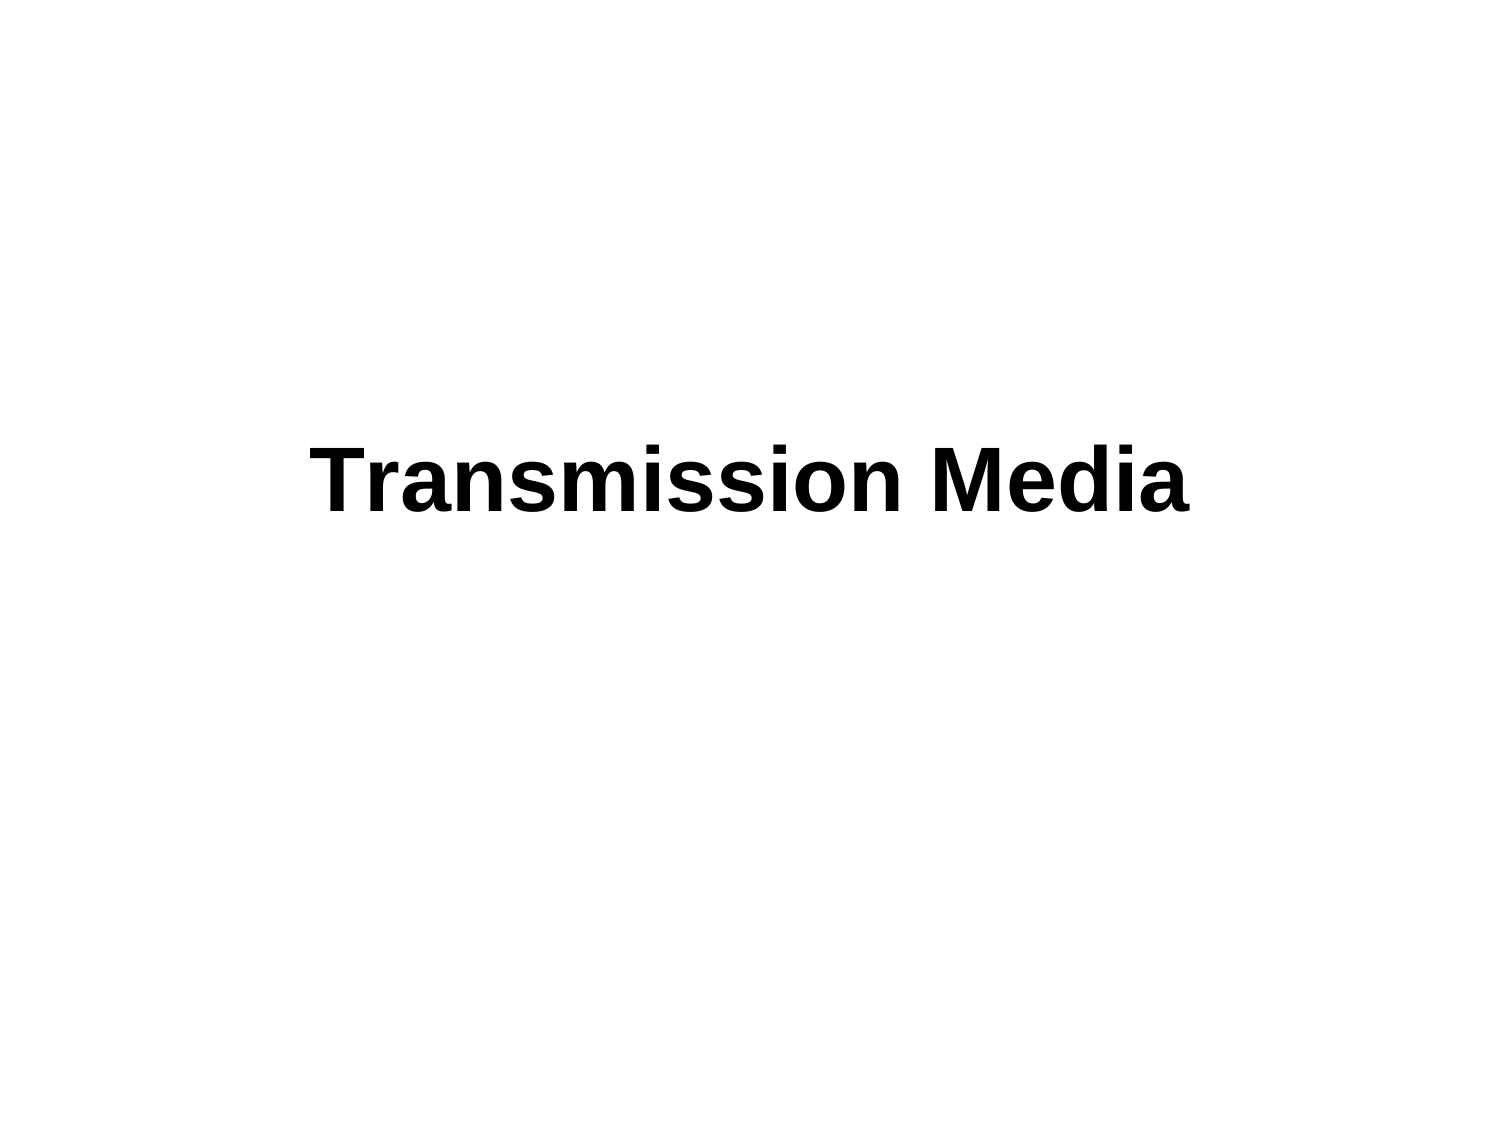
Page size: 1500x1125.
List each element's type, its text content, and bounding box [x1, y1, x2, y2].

text_box Transmission Media [187, 412, 1313, 538]
